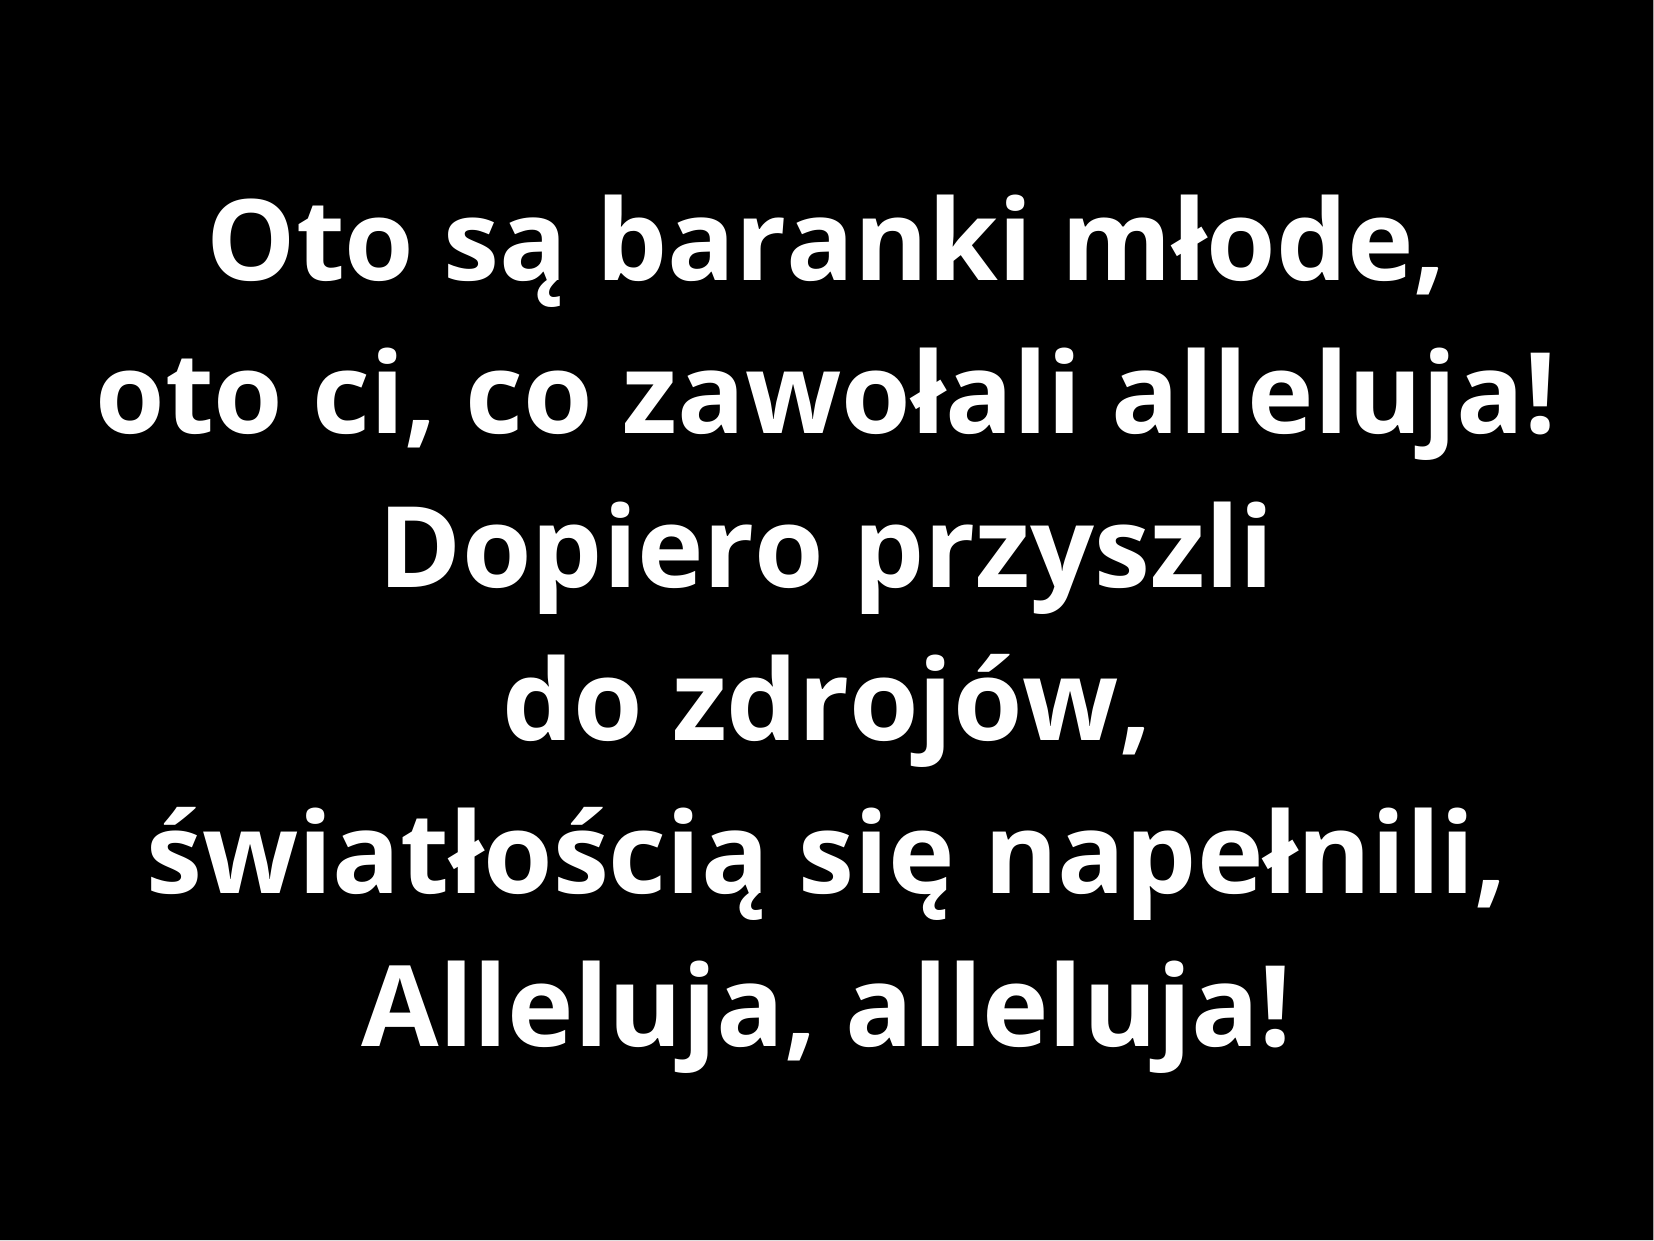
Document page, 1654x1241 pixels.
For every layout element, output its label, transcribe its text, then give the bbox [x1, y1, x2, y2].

title Oto są baranki młode, oto ci, co zawołali alleluja! Dopiero przyszli do zdrojów, światłością się napełnili, Alleluja, alleluja! [0, 0, 1654, 1241]
